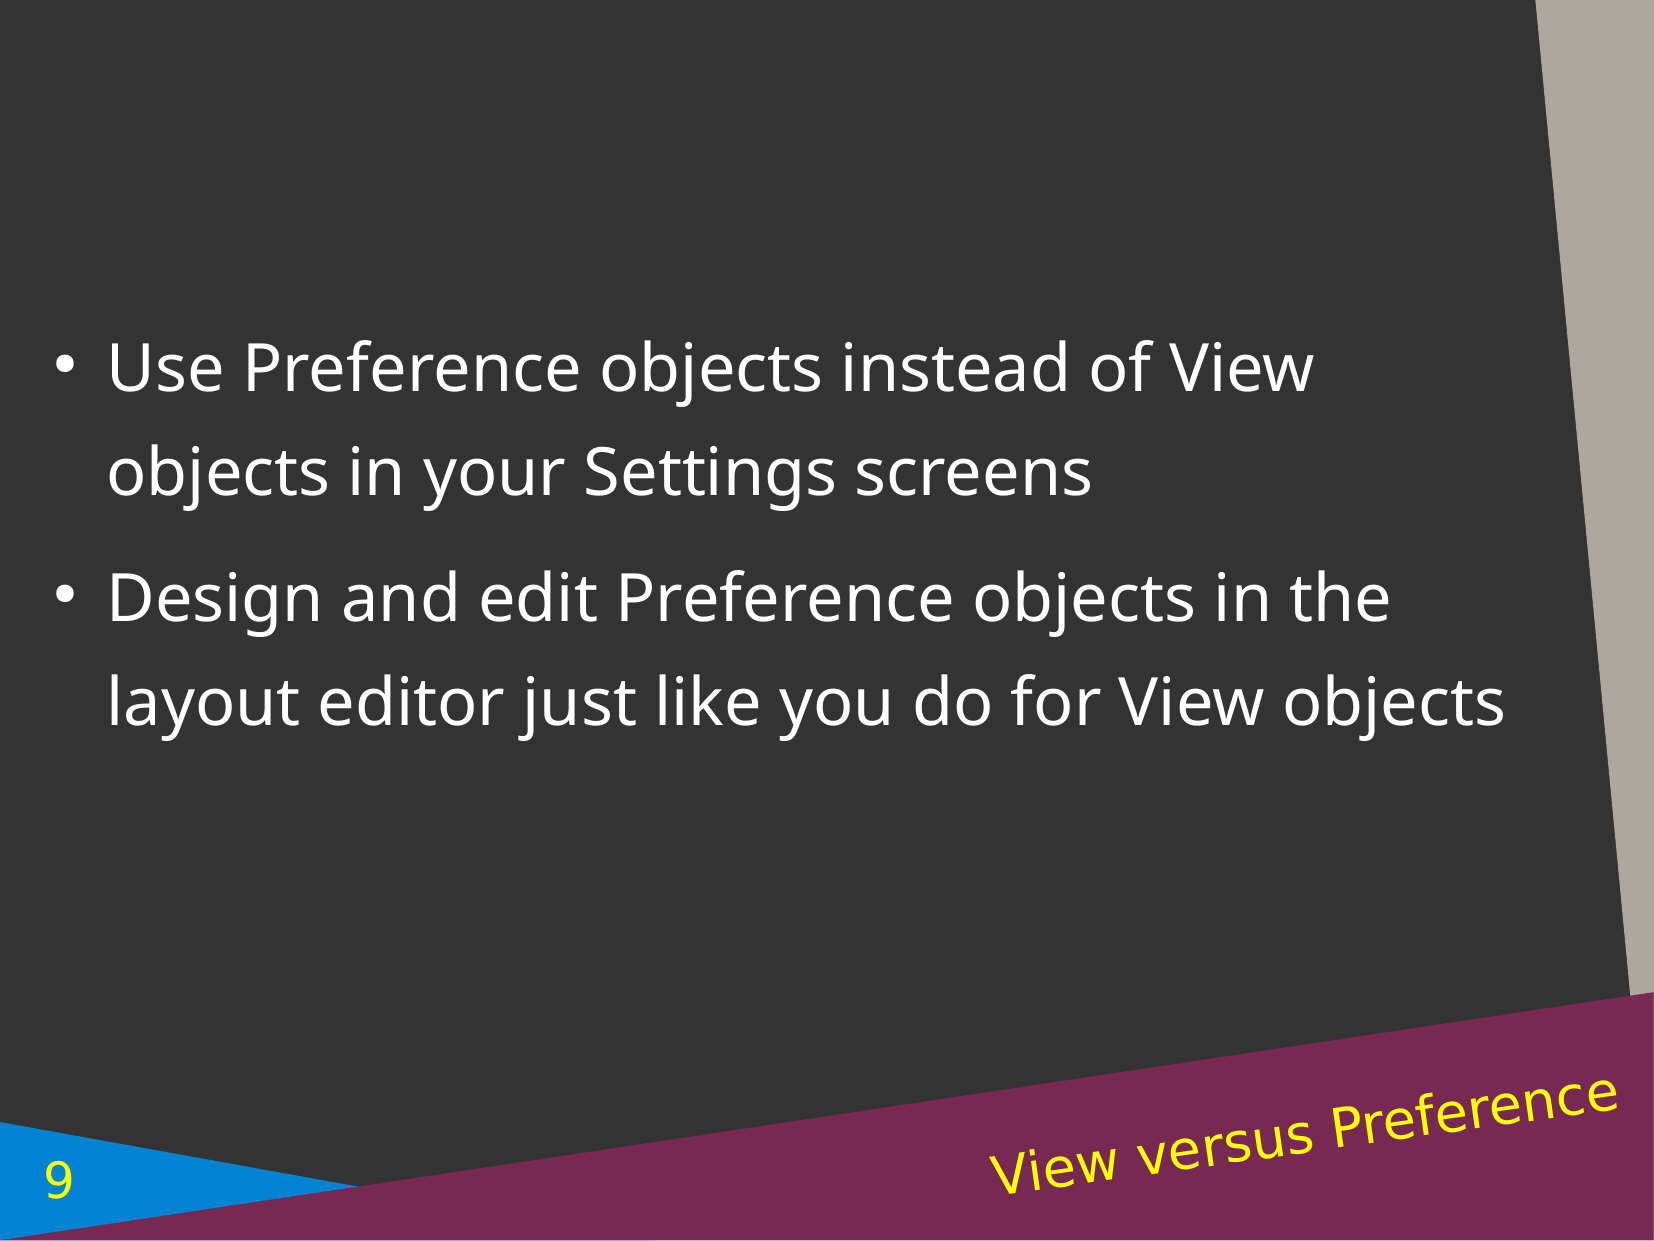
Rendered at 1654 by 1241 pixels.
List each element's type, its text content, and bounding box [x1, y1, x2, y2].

title View versus Preference [956, 995, 1654, 1241]
list Use Preference objects instead of View objects in your Settings screens Design and edit Preference objects in the layout editor just like you do for View objects [35, 59, 1524, 993]
